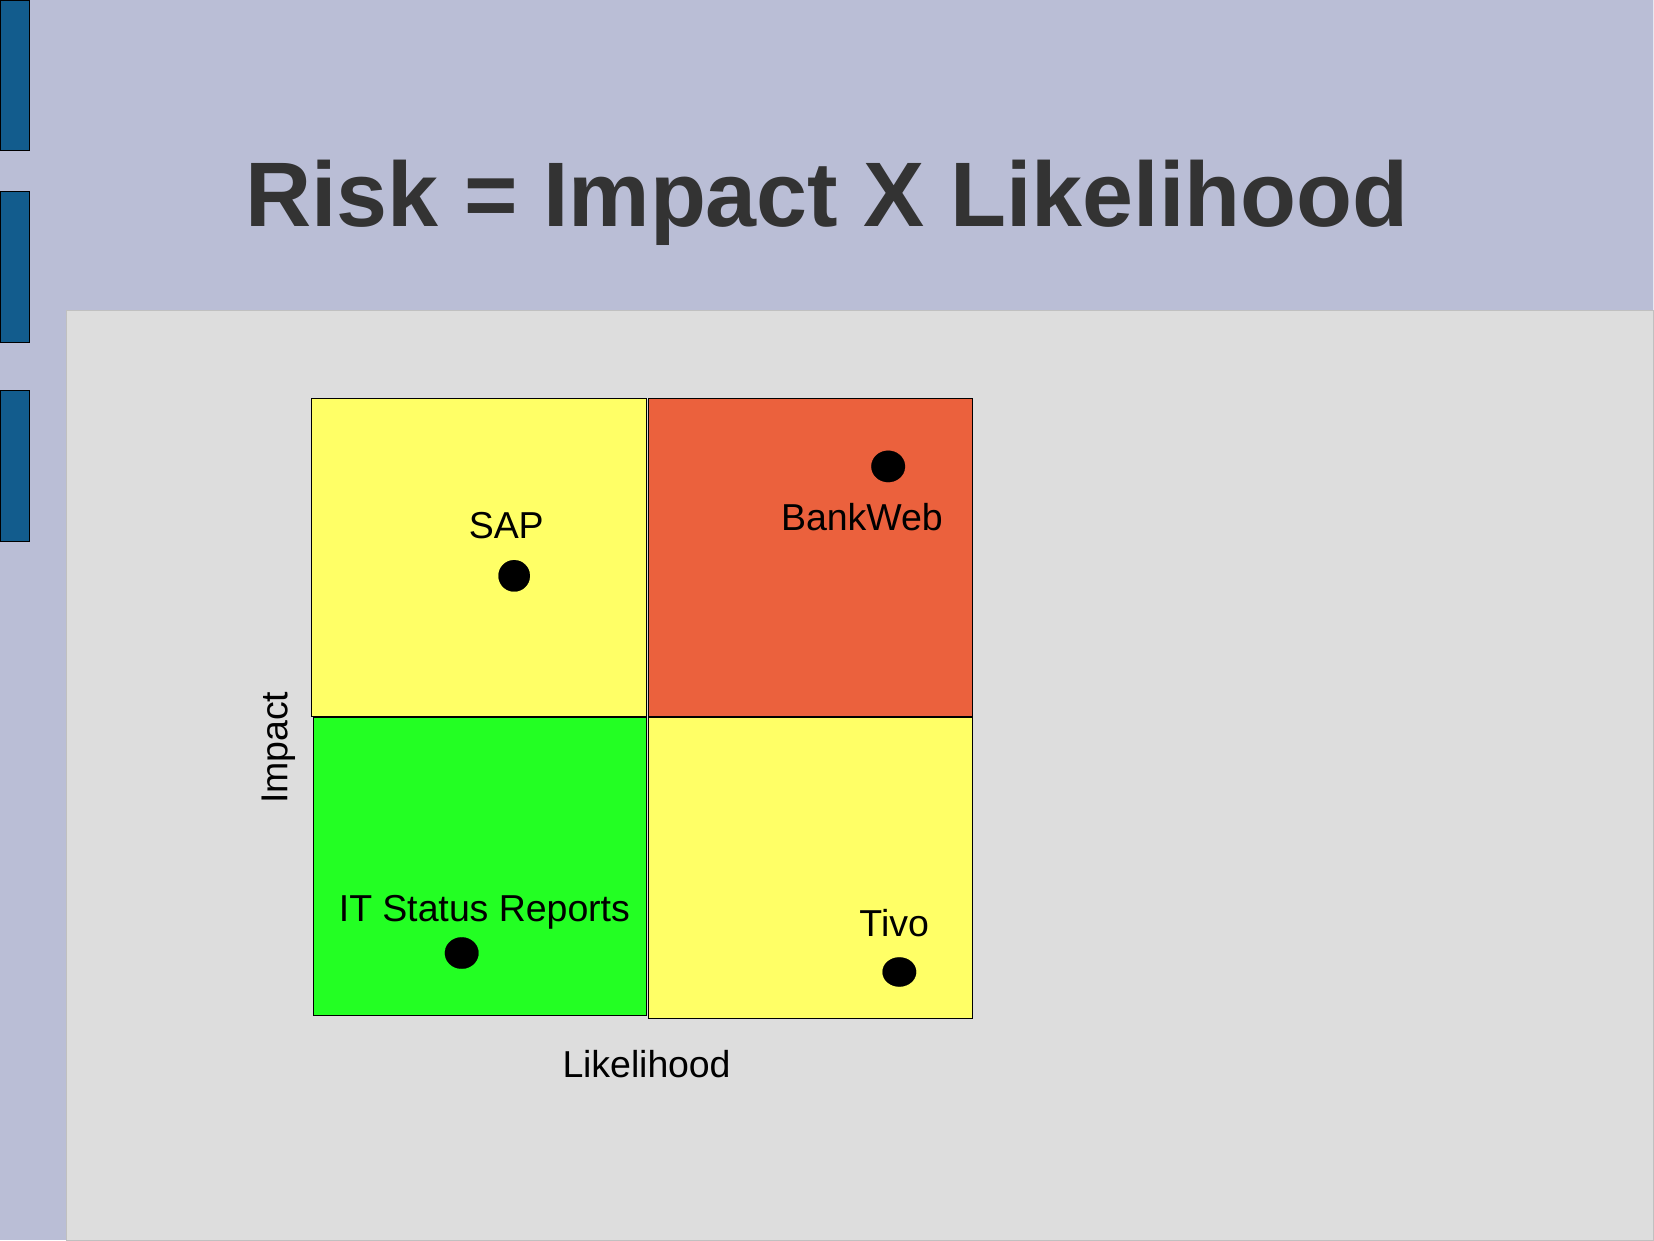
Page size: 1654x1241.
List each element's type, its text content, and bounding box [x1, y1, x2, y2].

title Risk = Impact X Likelihood [121, 91, 1534, 299]
chart [112, 343, 1525, 1126]
